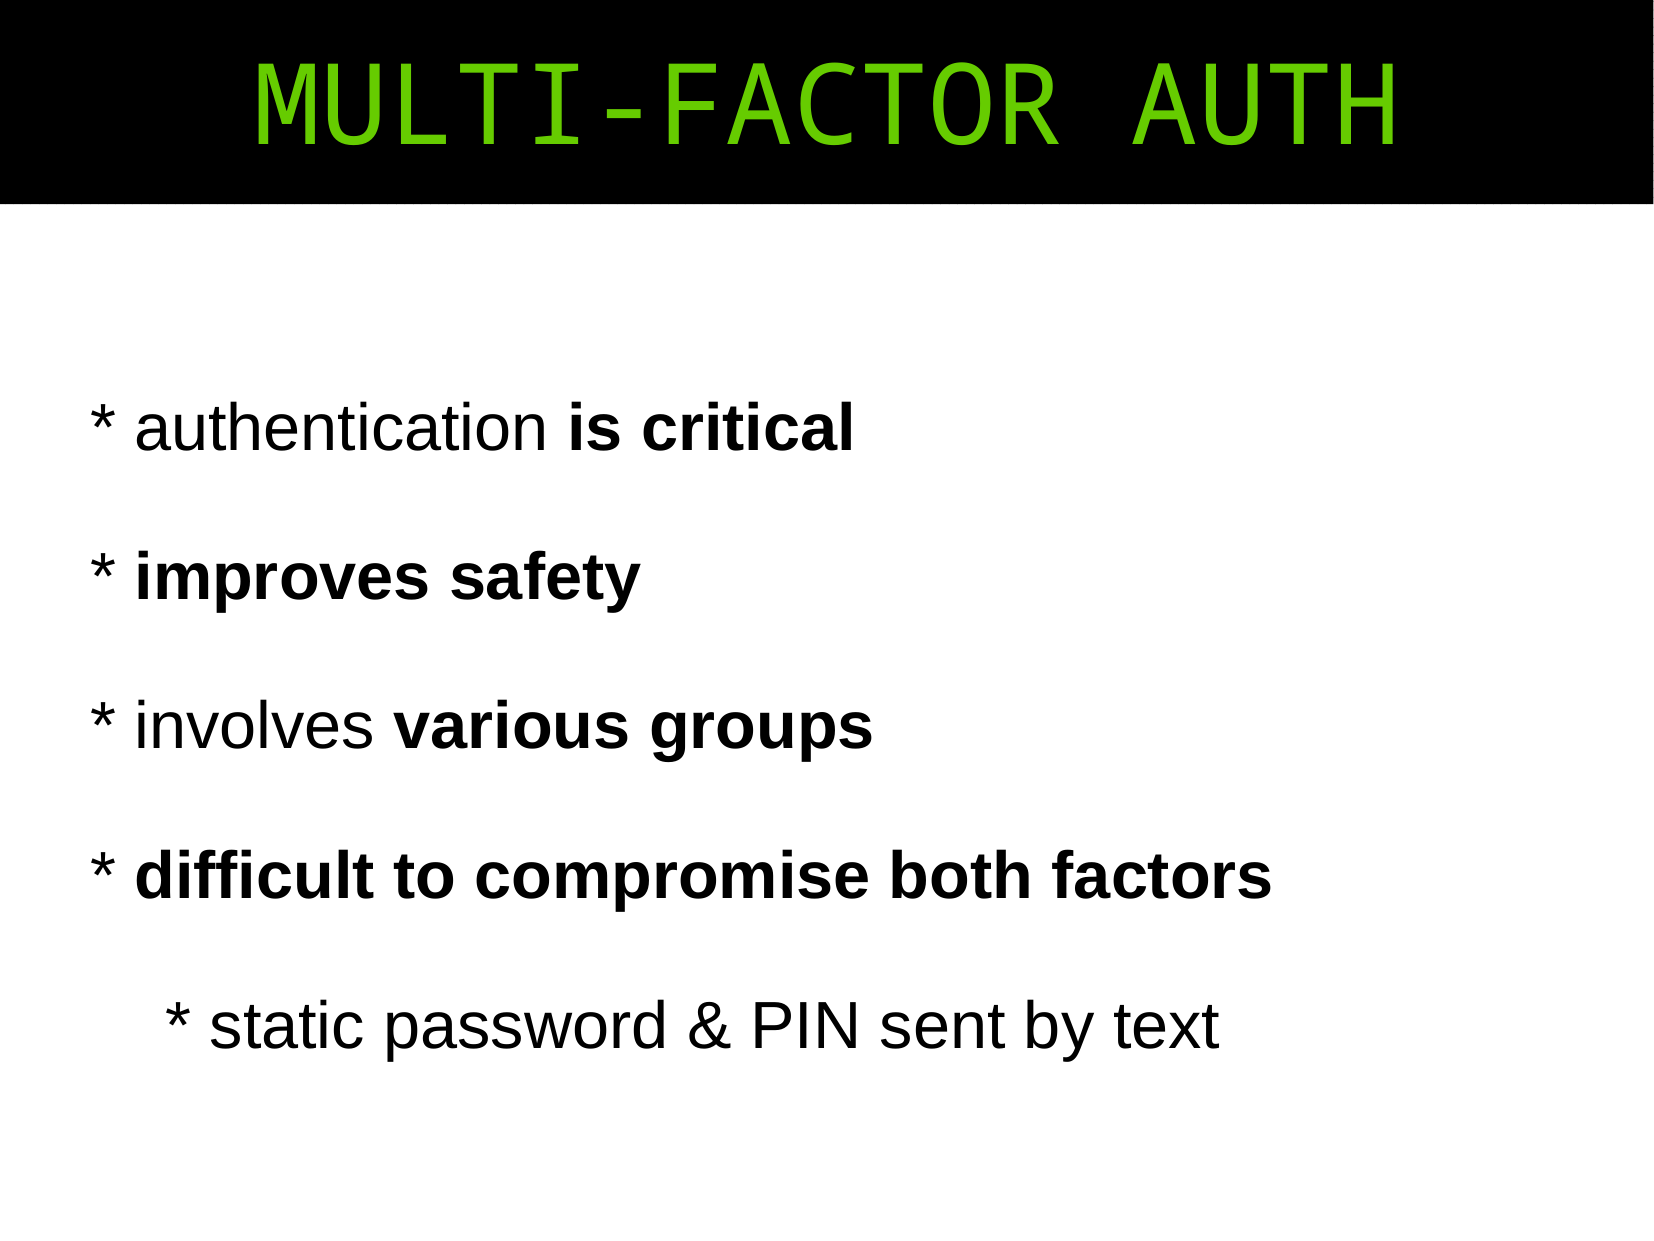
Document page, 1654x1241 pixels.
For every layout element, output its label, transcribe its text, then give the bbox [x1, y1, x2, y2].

title MULTI-FACTOR AUTH [0, 0, 1654, 205]
subtitle * authentication is critical * improves safety * involves various groups * difficult to compromise both factors * static password & PIN sent by text [90, 305, 1561, 1146]
